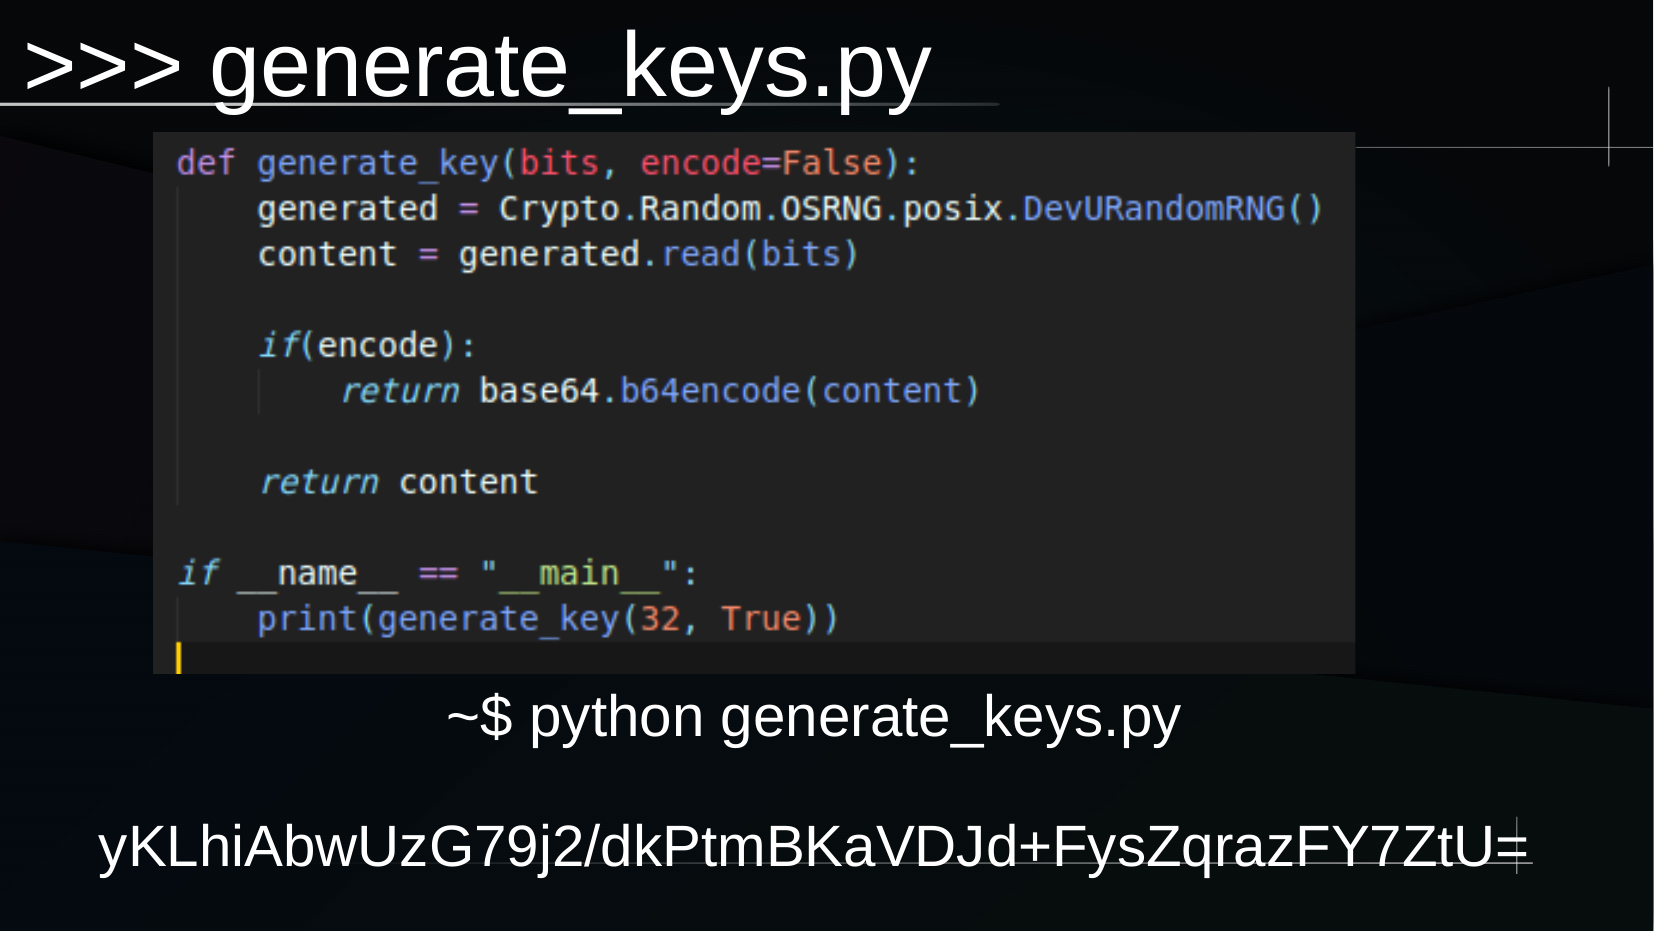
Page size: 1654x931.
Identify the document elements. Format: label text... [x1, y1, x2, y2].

title >>> generate_keys.py [23, 11, 1589, 119]
text_box ~$ python generate_keys.py yKLhiAbwUzG79j2/dkPtmBKaVDJd+FysZqrazFY7ZtU= [70, 511, 1559, 931]
picture [0, 0, 1654, 931]
